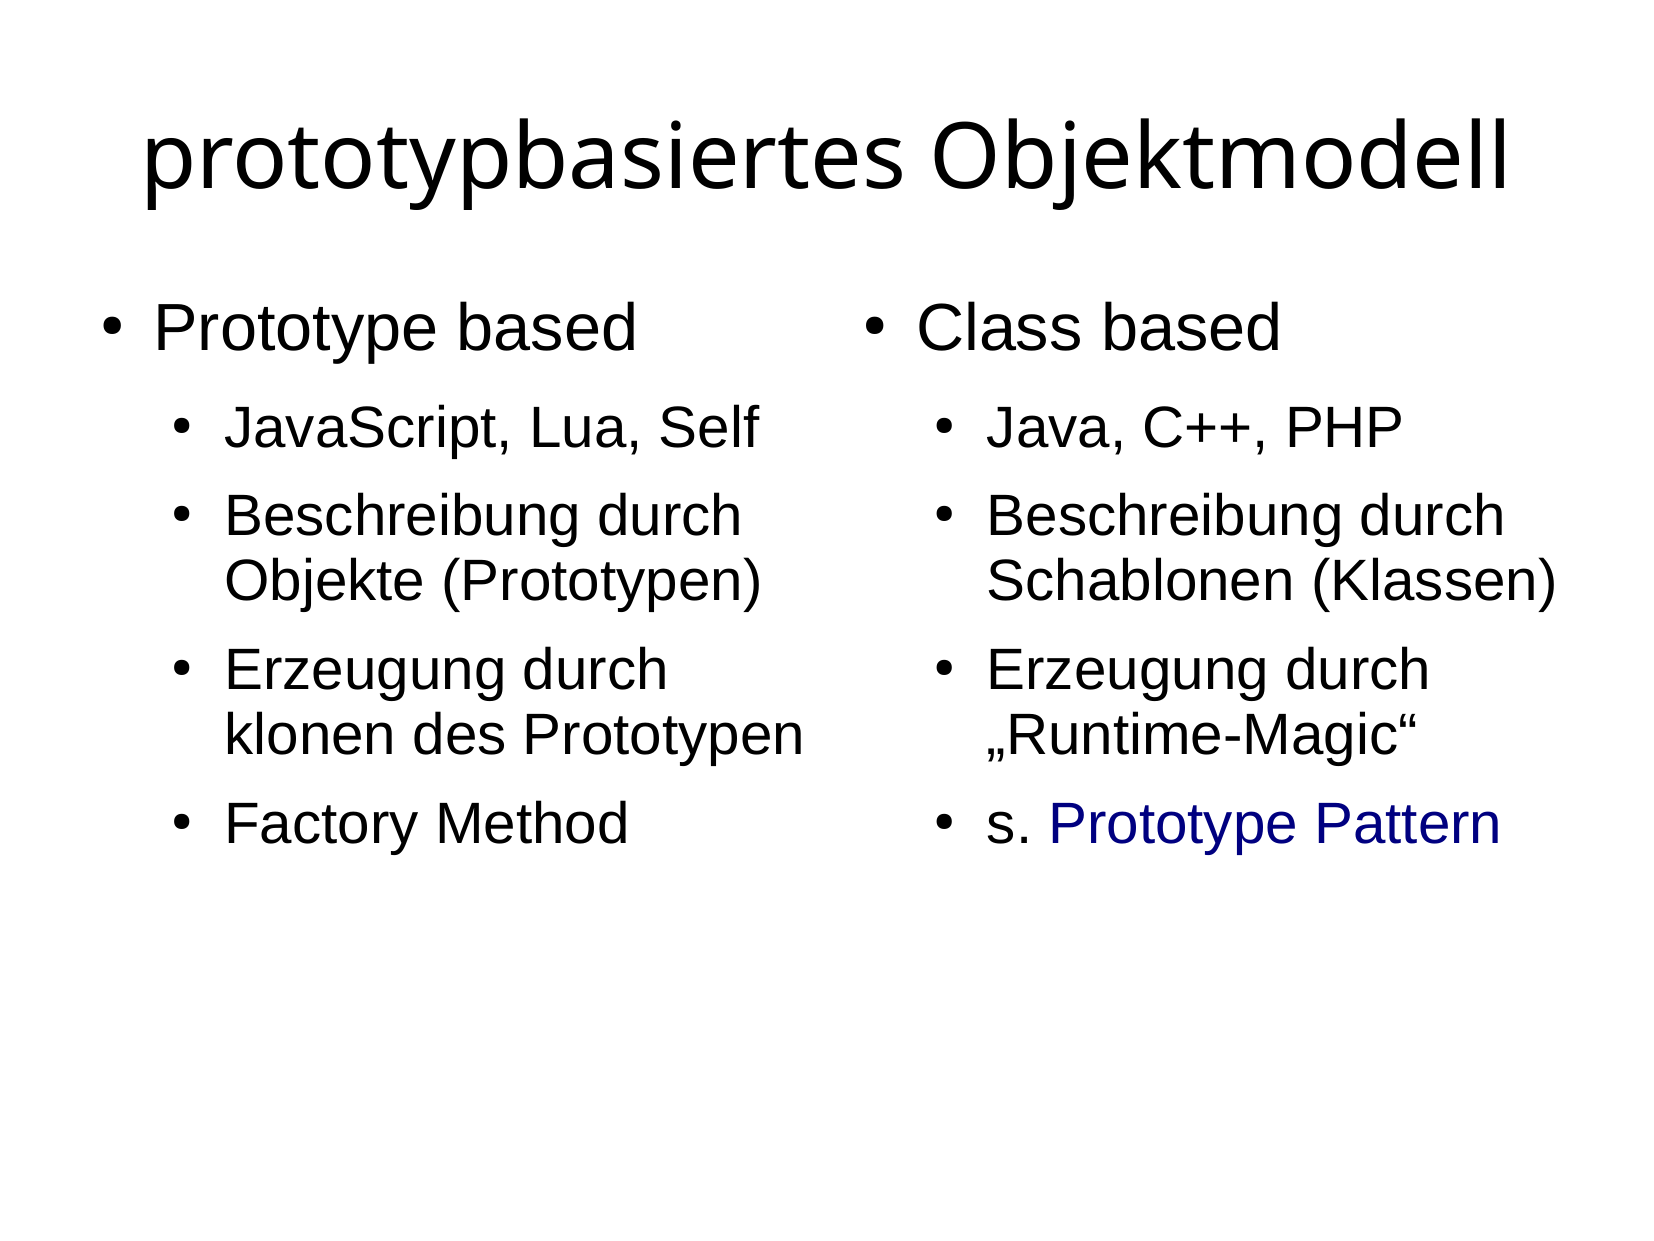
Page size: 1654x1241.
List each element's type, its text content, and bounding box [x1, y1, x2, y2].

title prototypbasiertes Objektmodell [82, 49, 1571, 257]
list Class based Java, C++, PHP Beschreibung durch Schablonen (Klassen) Erzeugung durch „Runtime-Magic“ s. Prototype Pattern [845, 290, 1572, 1109]
list Prototype based JavaScript, Lua, Self Beschreibung durch Objekte (Prototypen) Erzeugung durch klonen des Prototypen Factory Method [82, 290, 809, 1109]
